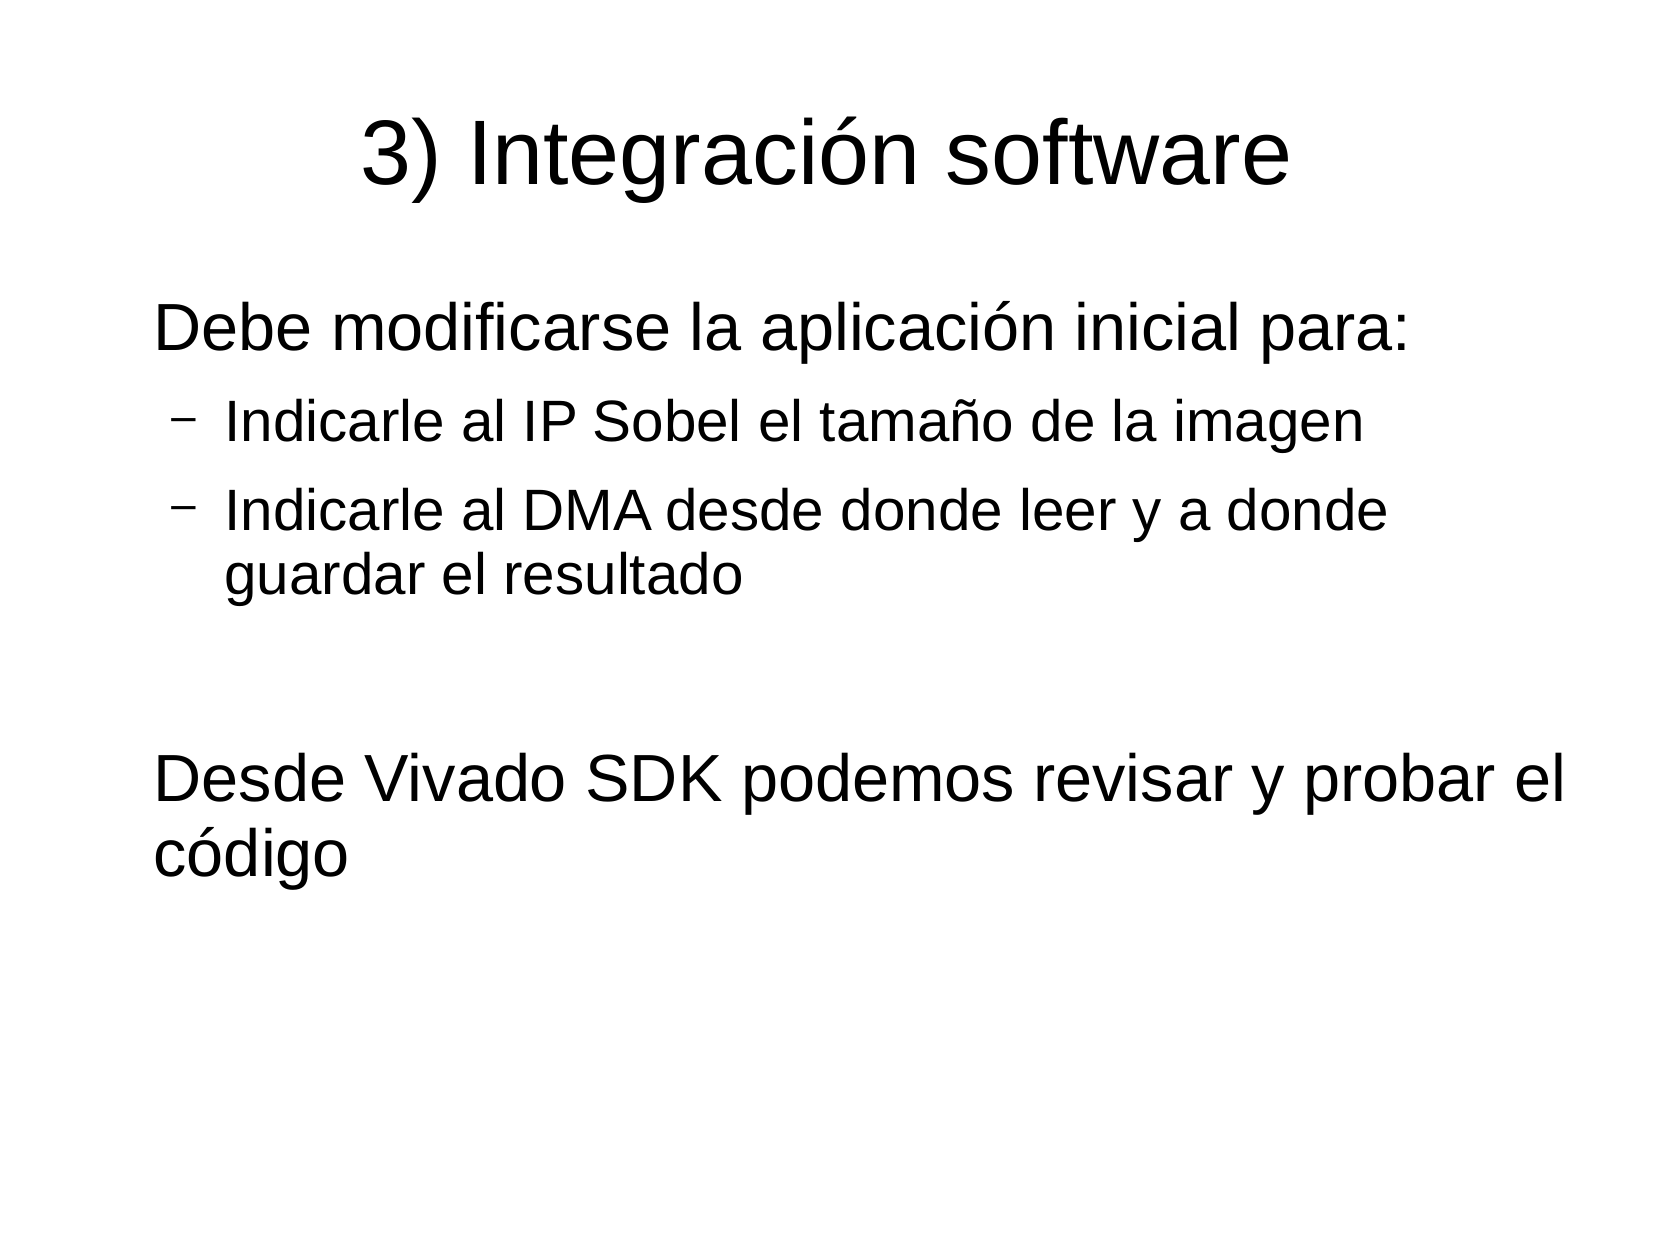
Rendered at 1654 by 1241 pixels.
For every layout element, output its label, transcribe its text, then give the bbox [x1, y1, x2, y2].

list Debe modificarse la aplicación inicial para: Indicarle al IP Sobel el tamaño de la imagen Indicarle al DMA desde donde leer y a donde guardar el resultado Desde Vivado SDK podemos revisar y probar el código [82, 290, 1571, 1010]
title 3) Integración software [82, 49, 1571, 257]
